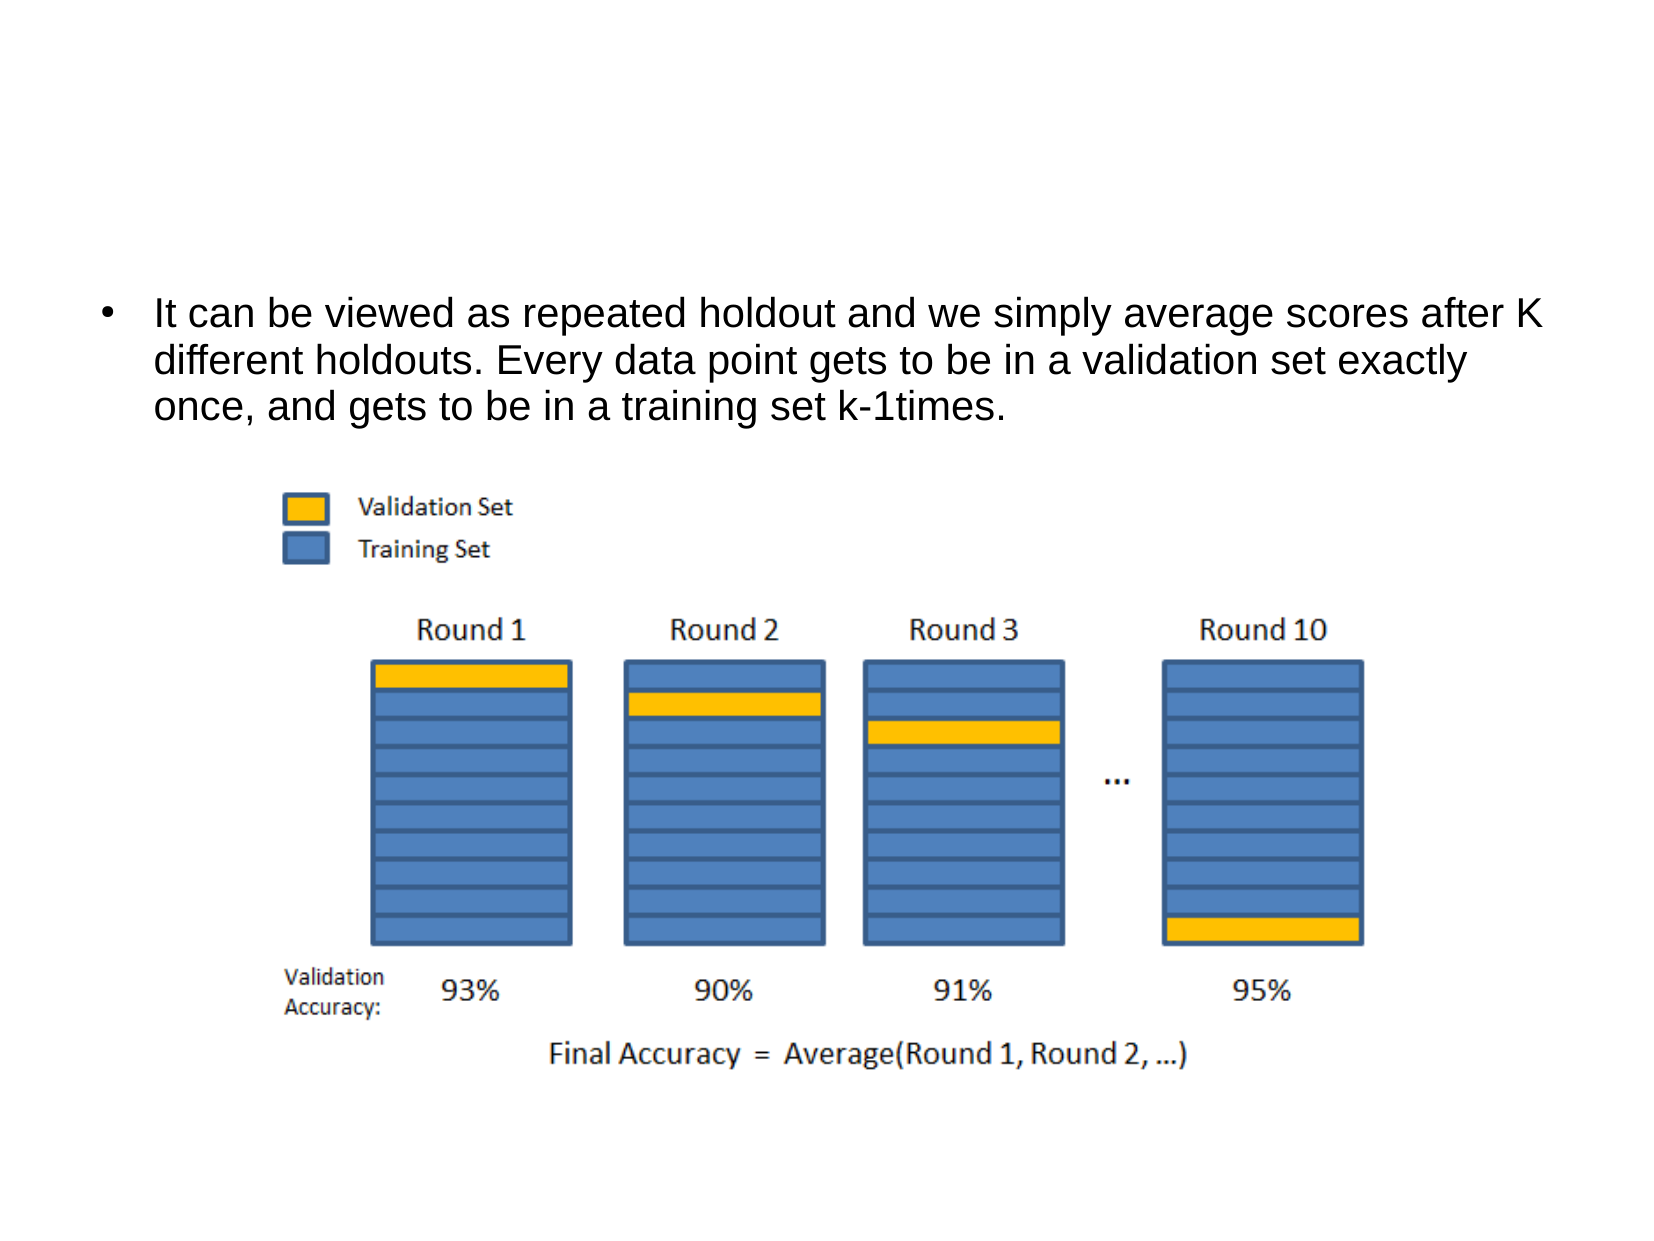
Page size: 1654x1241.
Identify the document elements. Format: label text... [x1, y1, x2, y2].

list It can be viewed as repeated holdout and we simply average scores after K different holdouts. Every data point gets to be in a validation set exactly once, and gets to be in a training set k-1times. [82, 290, 1571, 1010]
picture [267, 484, 1456, 1111]
